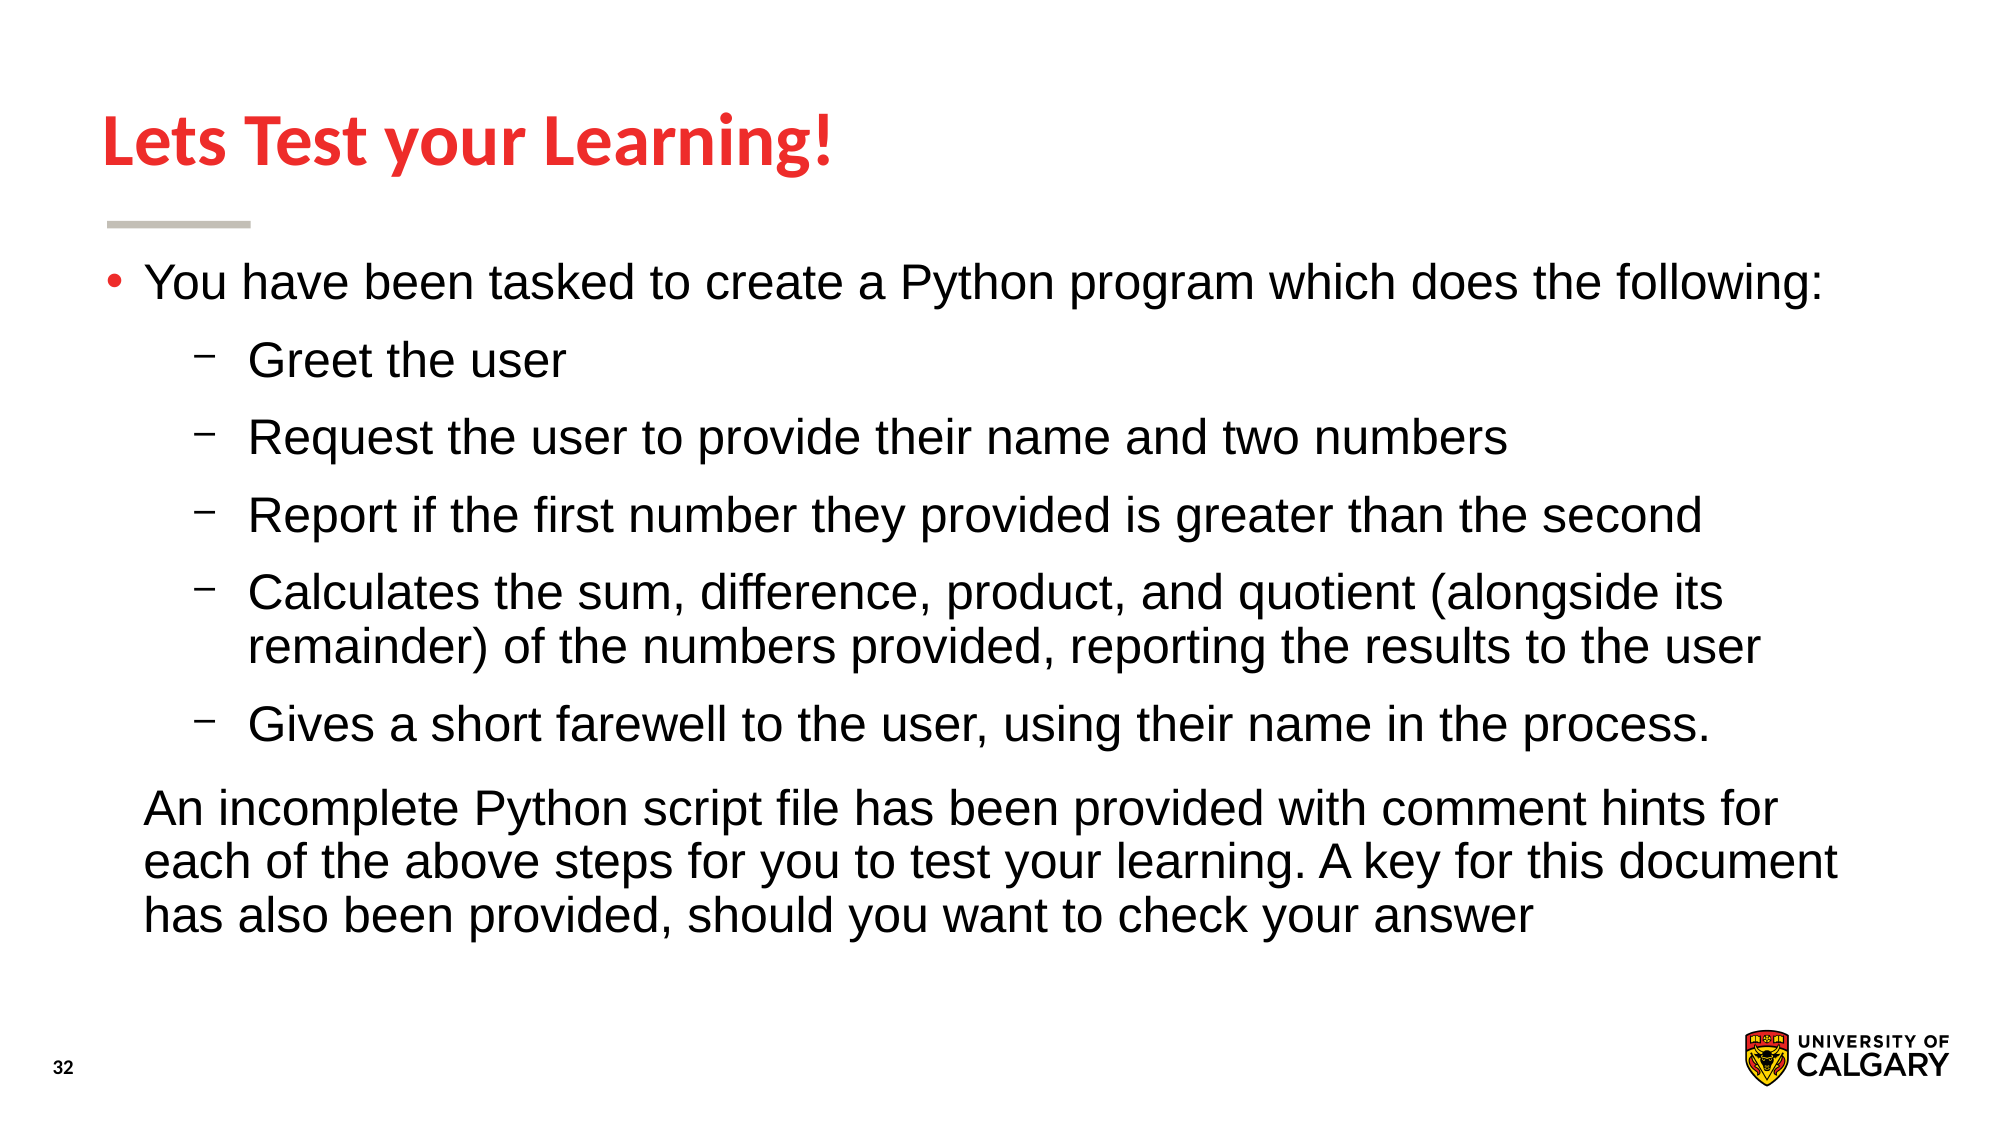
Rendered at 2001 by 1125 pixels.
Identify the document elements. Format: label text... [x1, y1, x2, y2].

list You have been tasked to create a Python program which does the following: Greet the user Request the user to provide their name and two numbers Report if the first number they provided is greater than the second Calculates the sum, difference, product, and quotient (alongside its remainder) of the numbers provided, reporting the results to the user Gives a short farewell to the user, using their name in the process. An incomplete Python script file has been provided with comment hints for each of the above steps for you to test your learning. A key for this document has also been provided, should you want to check your answer [91, 249, 1892, 959]
title Lets Test your Learning! [87, 60, 1774, 222]
picture [1722, 1012, 1972, 1099]
